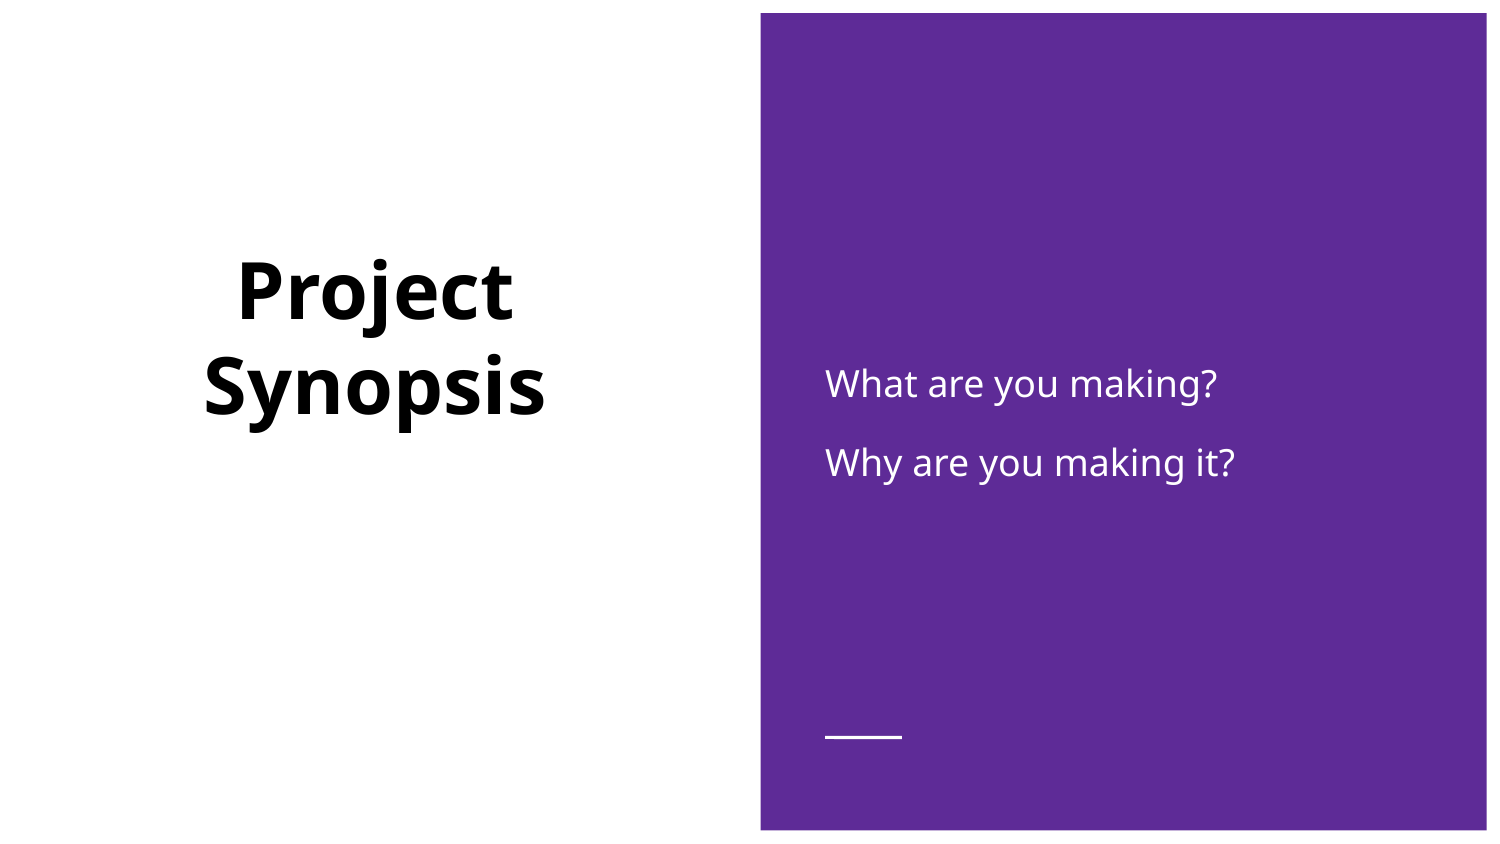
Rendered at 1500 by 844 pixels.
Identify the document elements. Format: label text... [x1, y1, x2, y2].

list What are you making? Why are you making it? [810, 118, 1440, 725]
title Project Synopsis [43, 193, 708, 446]
